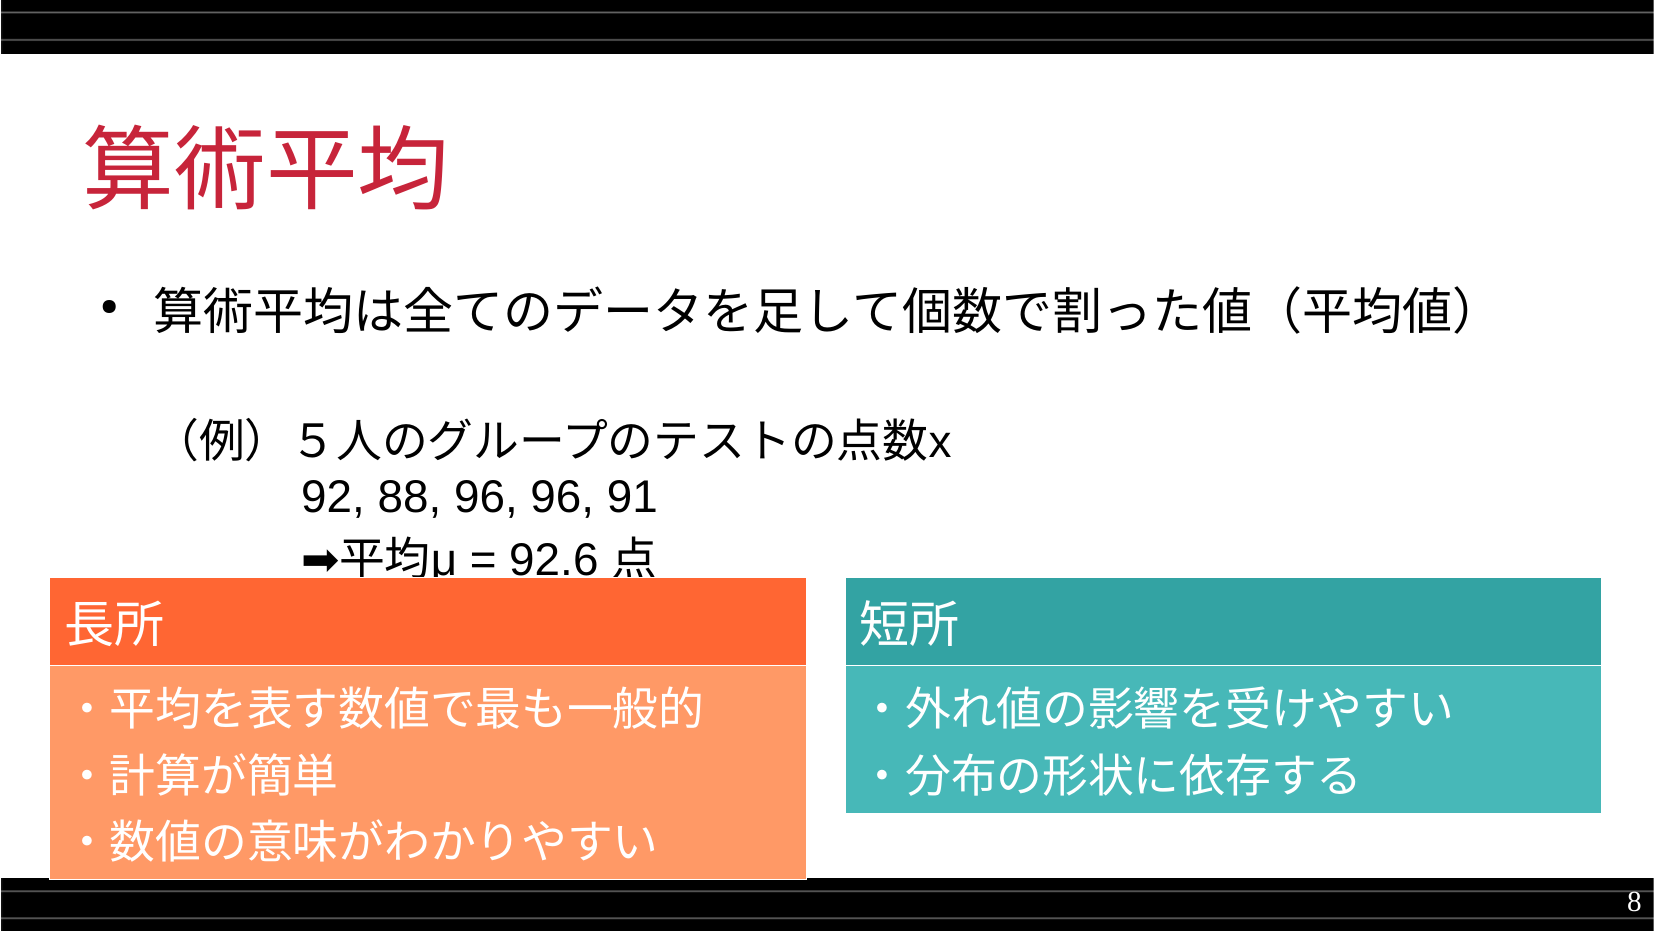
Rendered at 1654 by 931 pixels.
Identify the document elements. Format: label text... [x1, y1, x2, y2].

picture [1, 878, 1654, 931]
title 算術平均 [82, 92, 1571, 249]
table_header 長所 [50, 578, 806, 665]
table_header 短所 [846, 578, 1601, 665]
picture [1, 0, 1654, 54]
table_cell ・外れ値の影響を受けやすい ・分布の形状に依存する [846, 666, 1601, 813]
table_cell ・平均を表す数値で最も一般的 ・計算が簡単 ・数値の意味がわかりやすい [50, 666, 806, 879]
list 算術平均は全てのデータを足して個数で割った値（平均値） （例）５人のグループのテストの点数x 92, 88, 96, 96, 91 ➡️平均μ = 92.6 点 [82, 271, 1571, 851]
